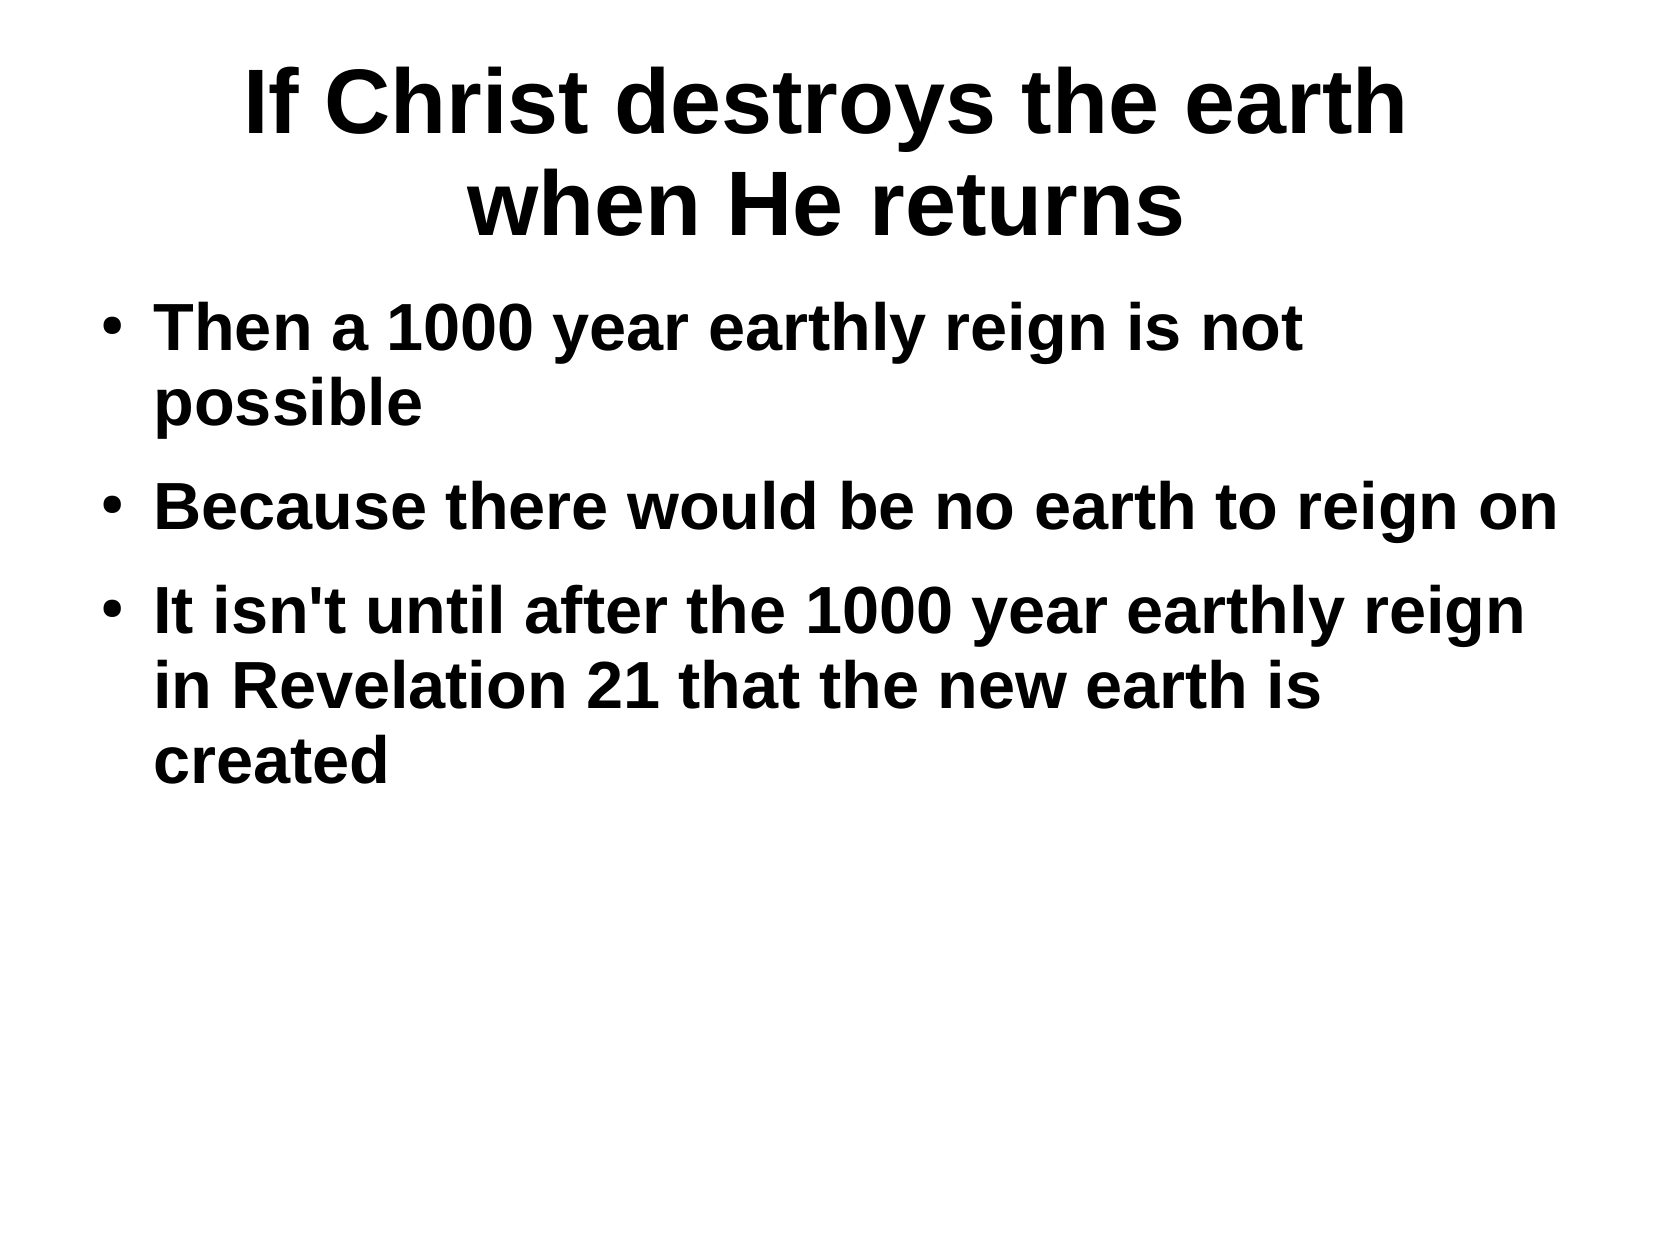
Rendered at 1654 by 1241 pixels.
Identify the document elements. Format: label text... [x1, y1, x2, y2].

title If Christ destroys the earth when He returns [82, 49, 1571, 257]
list Then a 1000 year earthly reign is not possible Because there would be no earth to reign on It isn't until after the 1000 year earthly reign in Revelation 21 that the new earth is created [82, 290, 1571, 1109]
